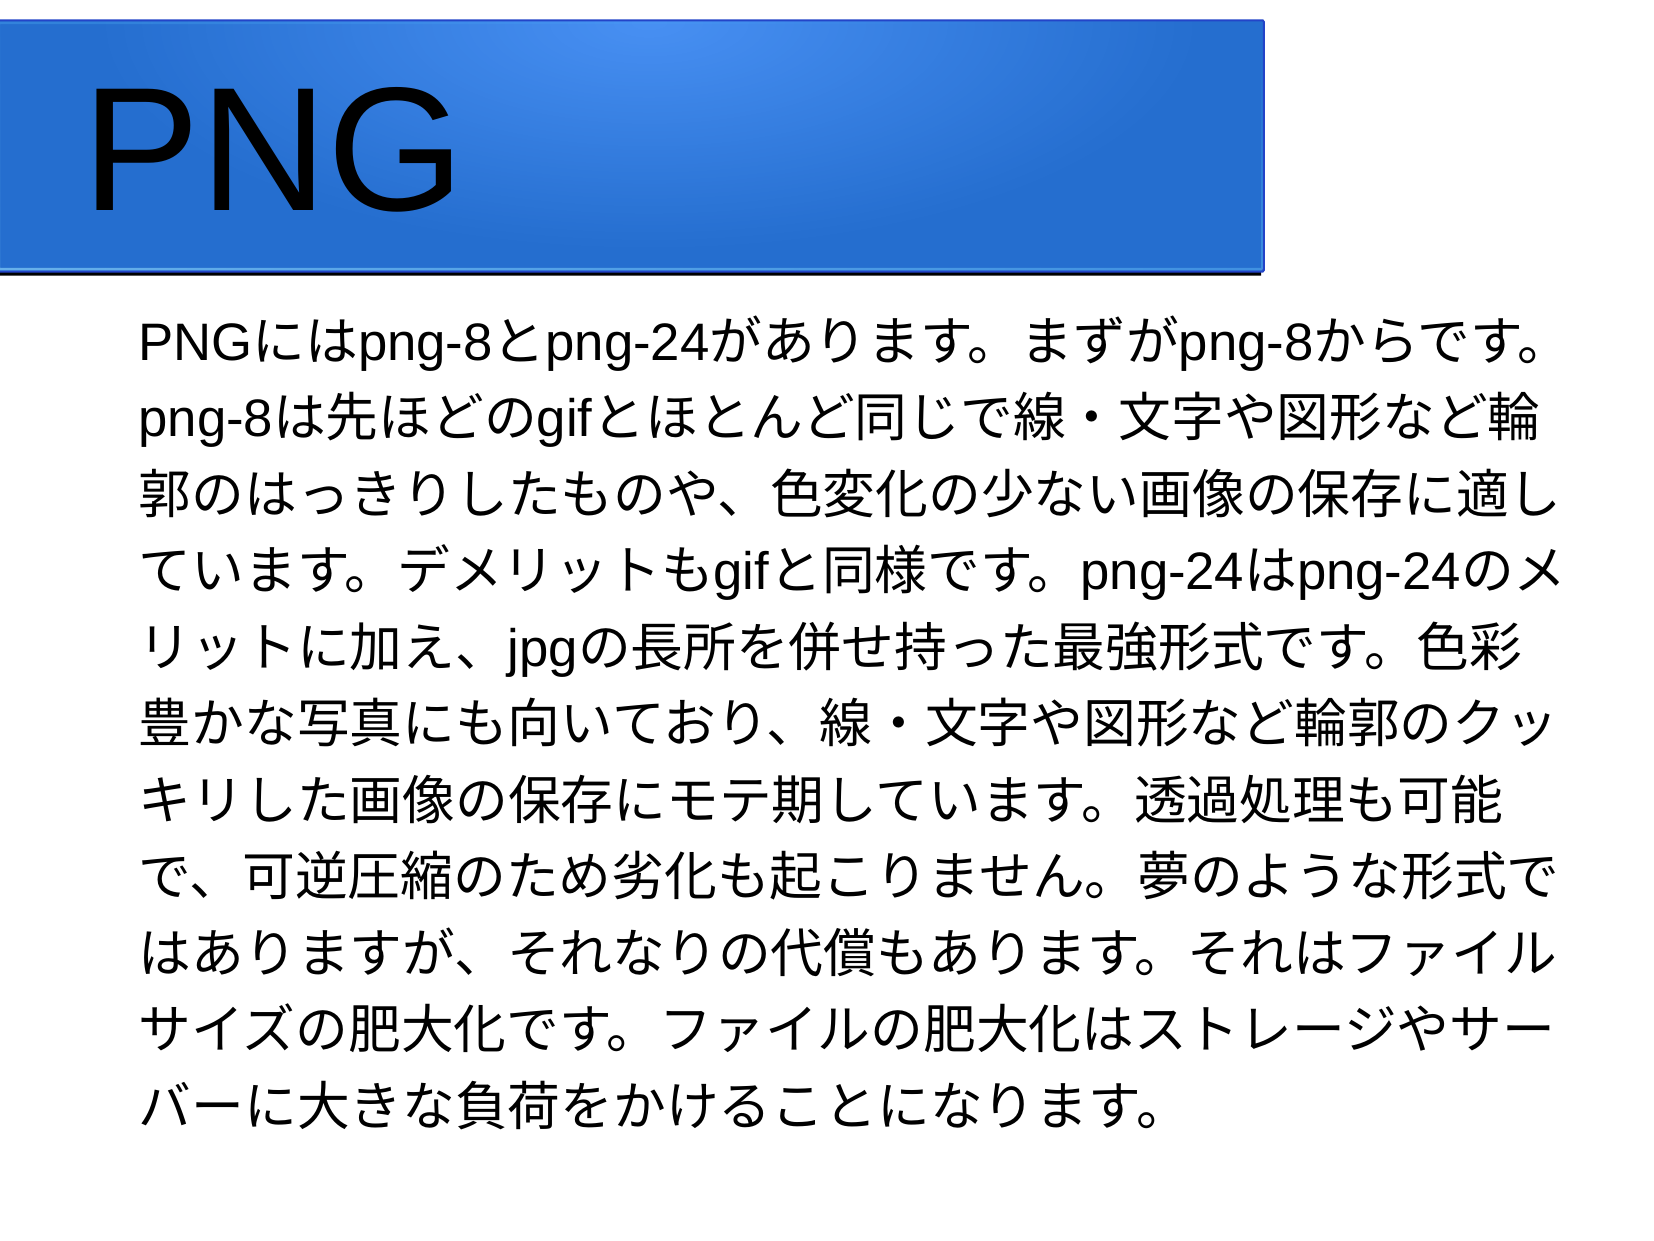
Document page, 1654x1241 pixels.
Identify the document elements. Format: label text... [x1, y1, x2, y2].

title PNG [82, 47, 1235, 252]
list PNGにはpng-8とpng-24があります。まずがpng-8からです。png-8は先ほどのgifとほとんど同じで線・文字や図形など輪郭のはっきりしたものや、色変化の少ない画像の保存に適しています。デメリットもgifと同様です。png-24はpng-24のメリットに加え、jpgの長所を併せ持った最強形式です。色彩豊かな写真にも向いており、線・文字や図形など輪郭のクッキリした画像の保存にモテ期しています。透過処理も可能で、可逆圧縮のため劣化も起こりません。夢のような形式ではありますが、それなりの代償もあります。それはファイルサイズの肥大化です。ファイルの肥大化はストレージやサーバーに大きな負荷をかけることになります。 [82, 299, 1571, 1182]
